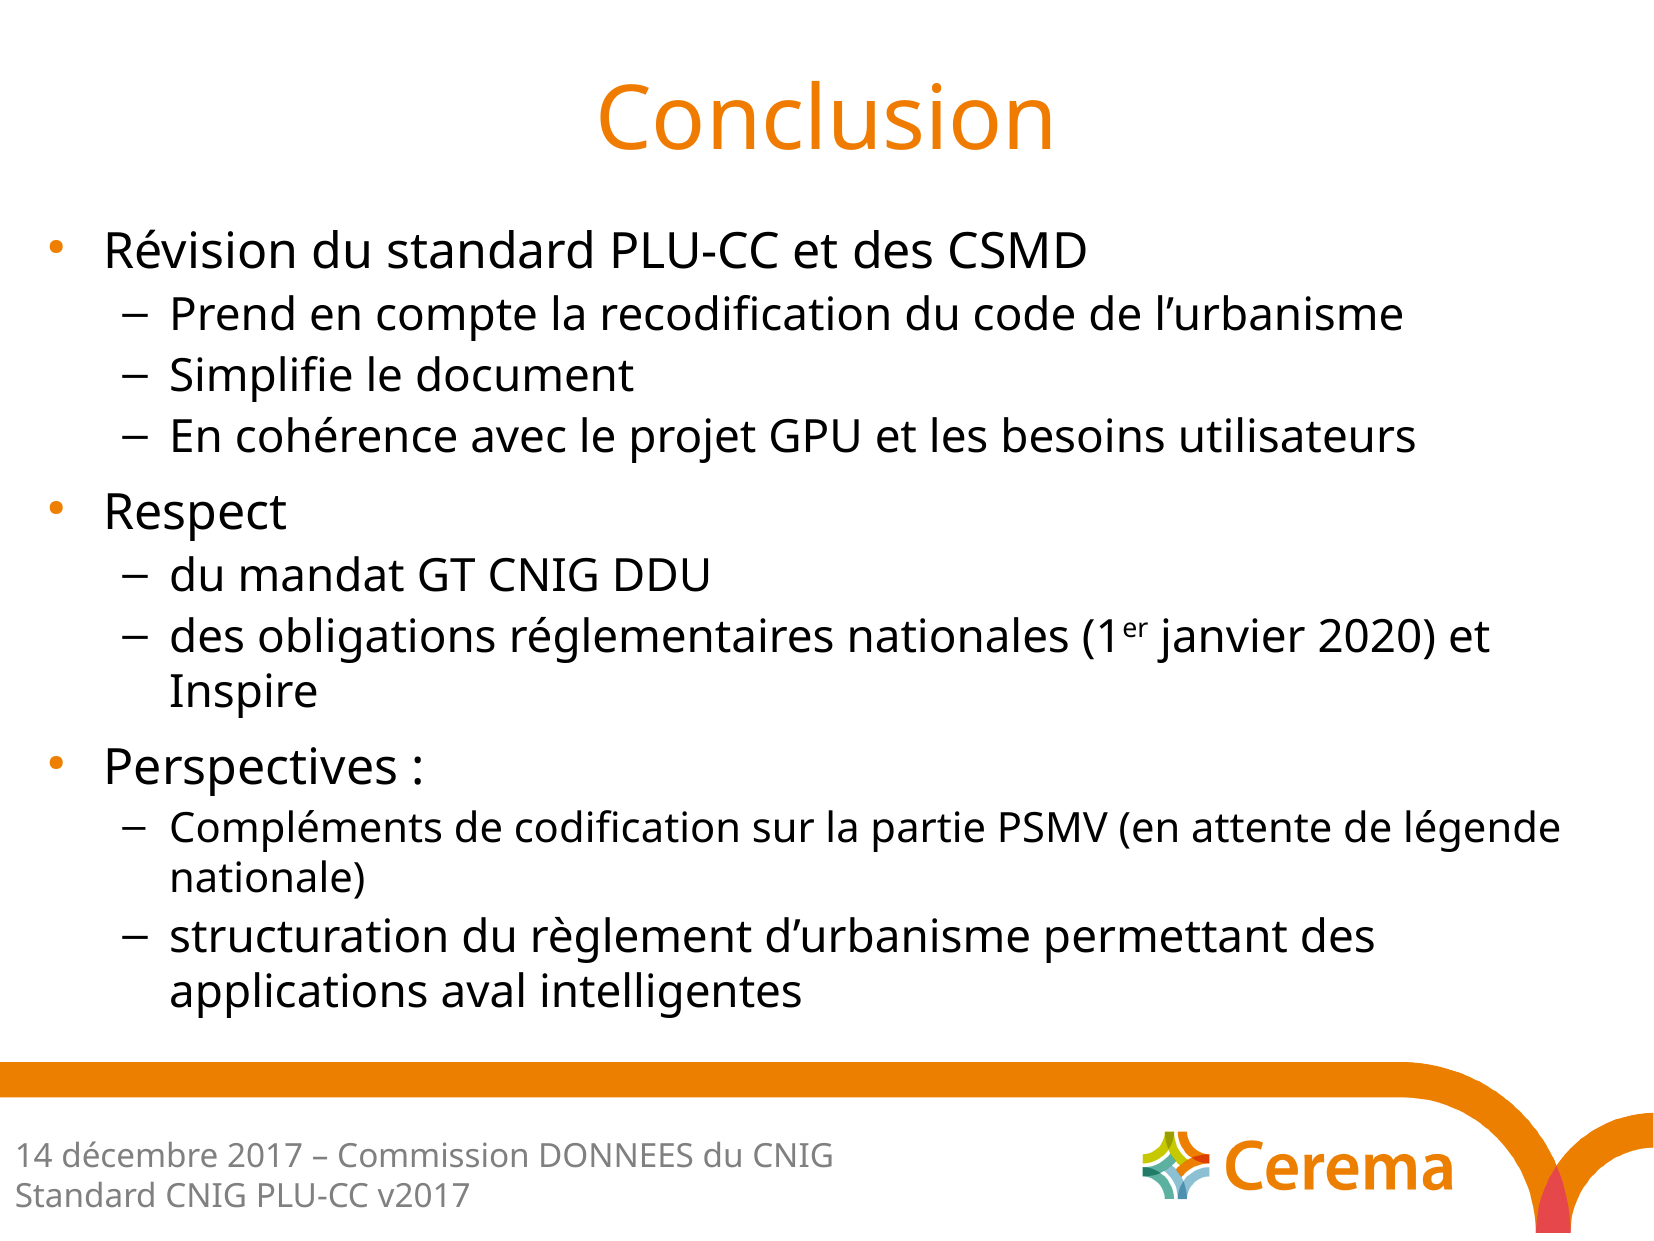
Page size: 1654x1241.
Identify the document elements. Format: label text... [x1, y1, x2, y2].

text_box 14 décembre 2017 – Commission DONNEES du CNIG Standard CNIG PLU-CC v2017 [0, 1126, 1241, 1223]
picture [0, 1062, 1654, 1233]
title Conclusion [82, 49, 1571, 178]
list Révision du standard PLU-CC et des CSMD Prend en compte la recodification du code de l’urbanisme Simplifie le document En cohérence avec le projet GPU et les besoins utilisateurs Respect du mandat GT CNIG DDU des obligations réglementaires nationales (1er janvier 2020) et Inspire Perspectives : Compléments de codification sur la partie PSMV (en attente de légende nationale) structuration du règlement d’urbanisme permettant des applications aval intelligentes [47, 218, 1619, 999]
